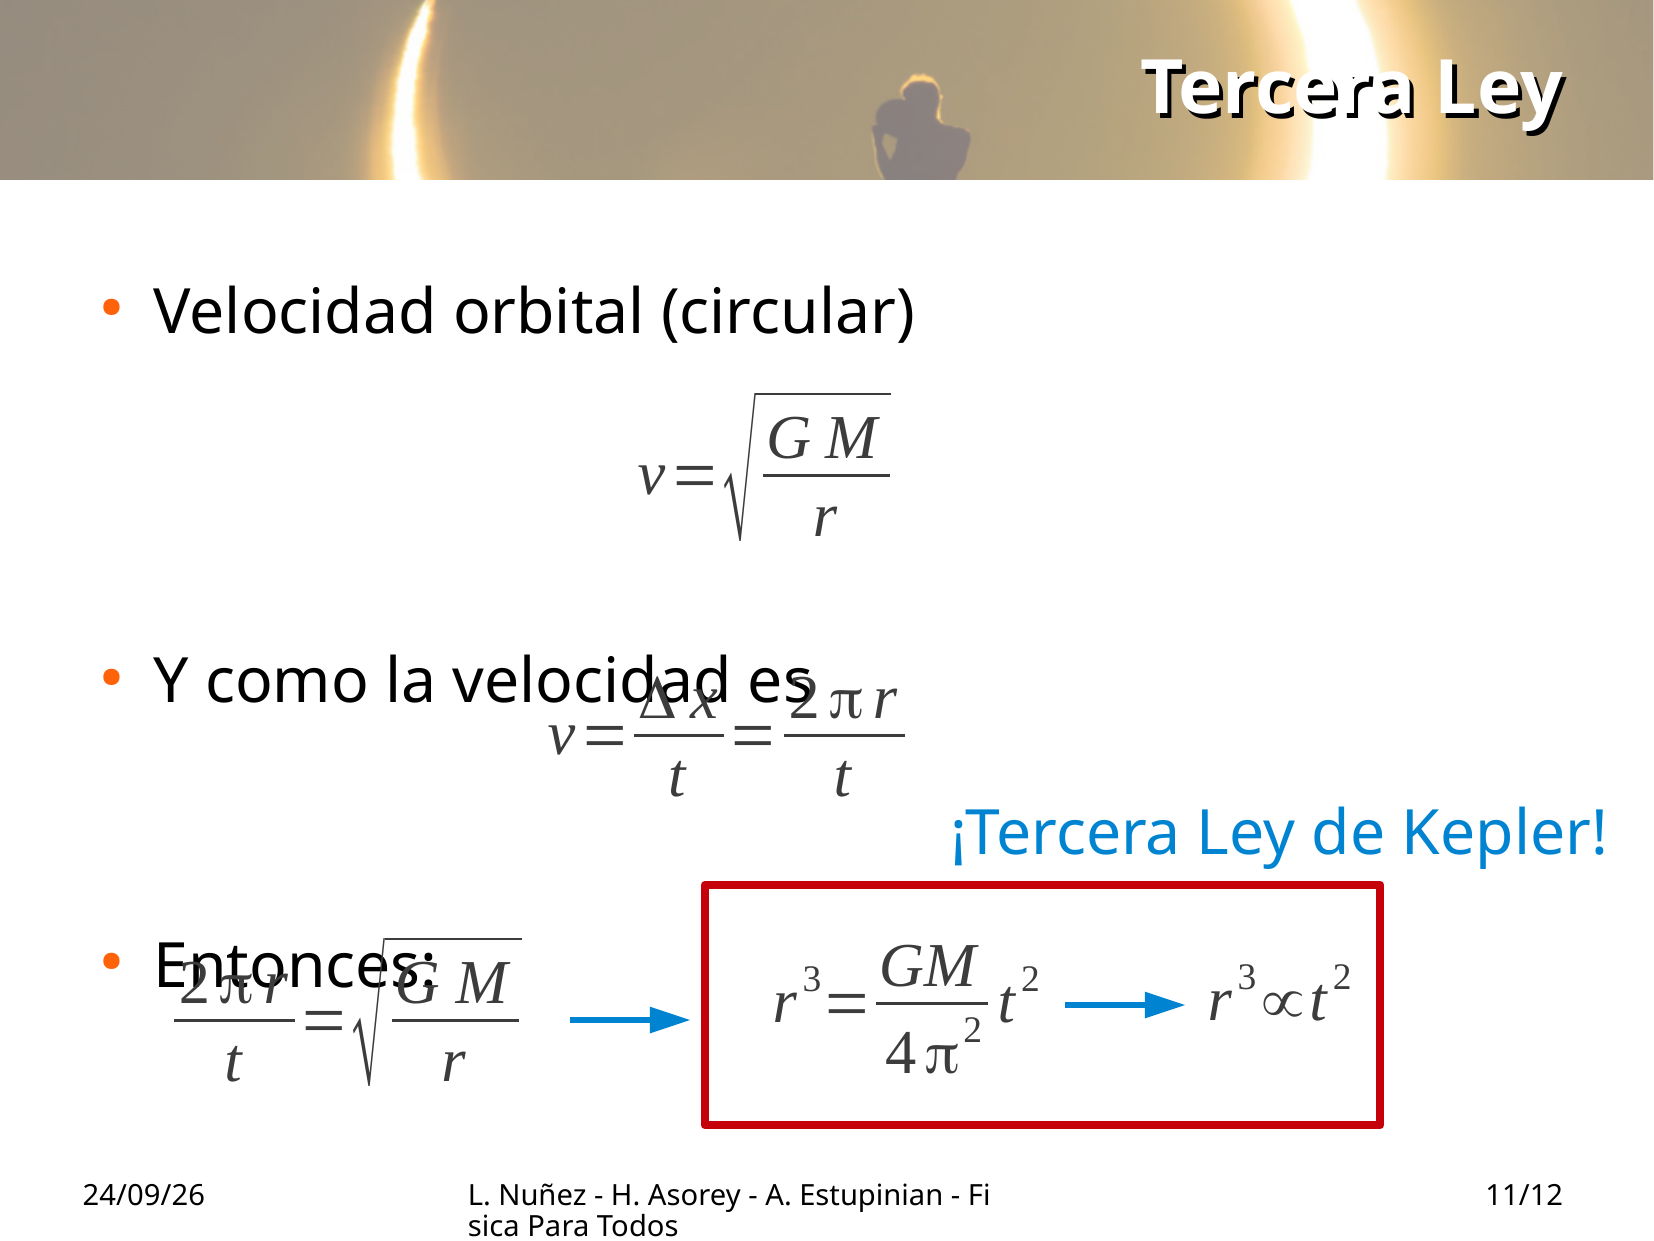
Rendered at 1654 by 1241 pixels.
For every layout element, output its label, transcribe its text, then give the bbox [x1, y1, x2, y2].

chart [165, 934, 528, 1096]
picture [0, 0, 1654, 180]
chart [540, 662, 913, 811]
chart [765, 930, 1047, 1087]
text_box ¡Tercera Ley de Kepler! [935, 780, 1606, 868]
title Tercera Ley [75, 19, 1564, 151]
chart [1200, 956, 1358, 1036]
list Velocidad orbital (circular) Y como la velocidad es Entonces: [82, 266, 1571, 1167]
chart [630, 390, 899, 551]
